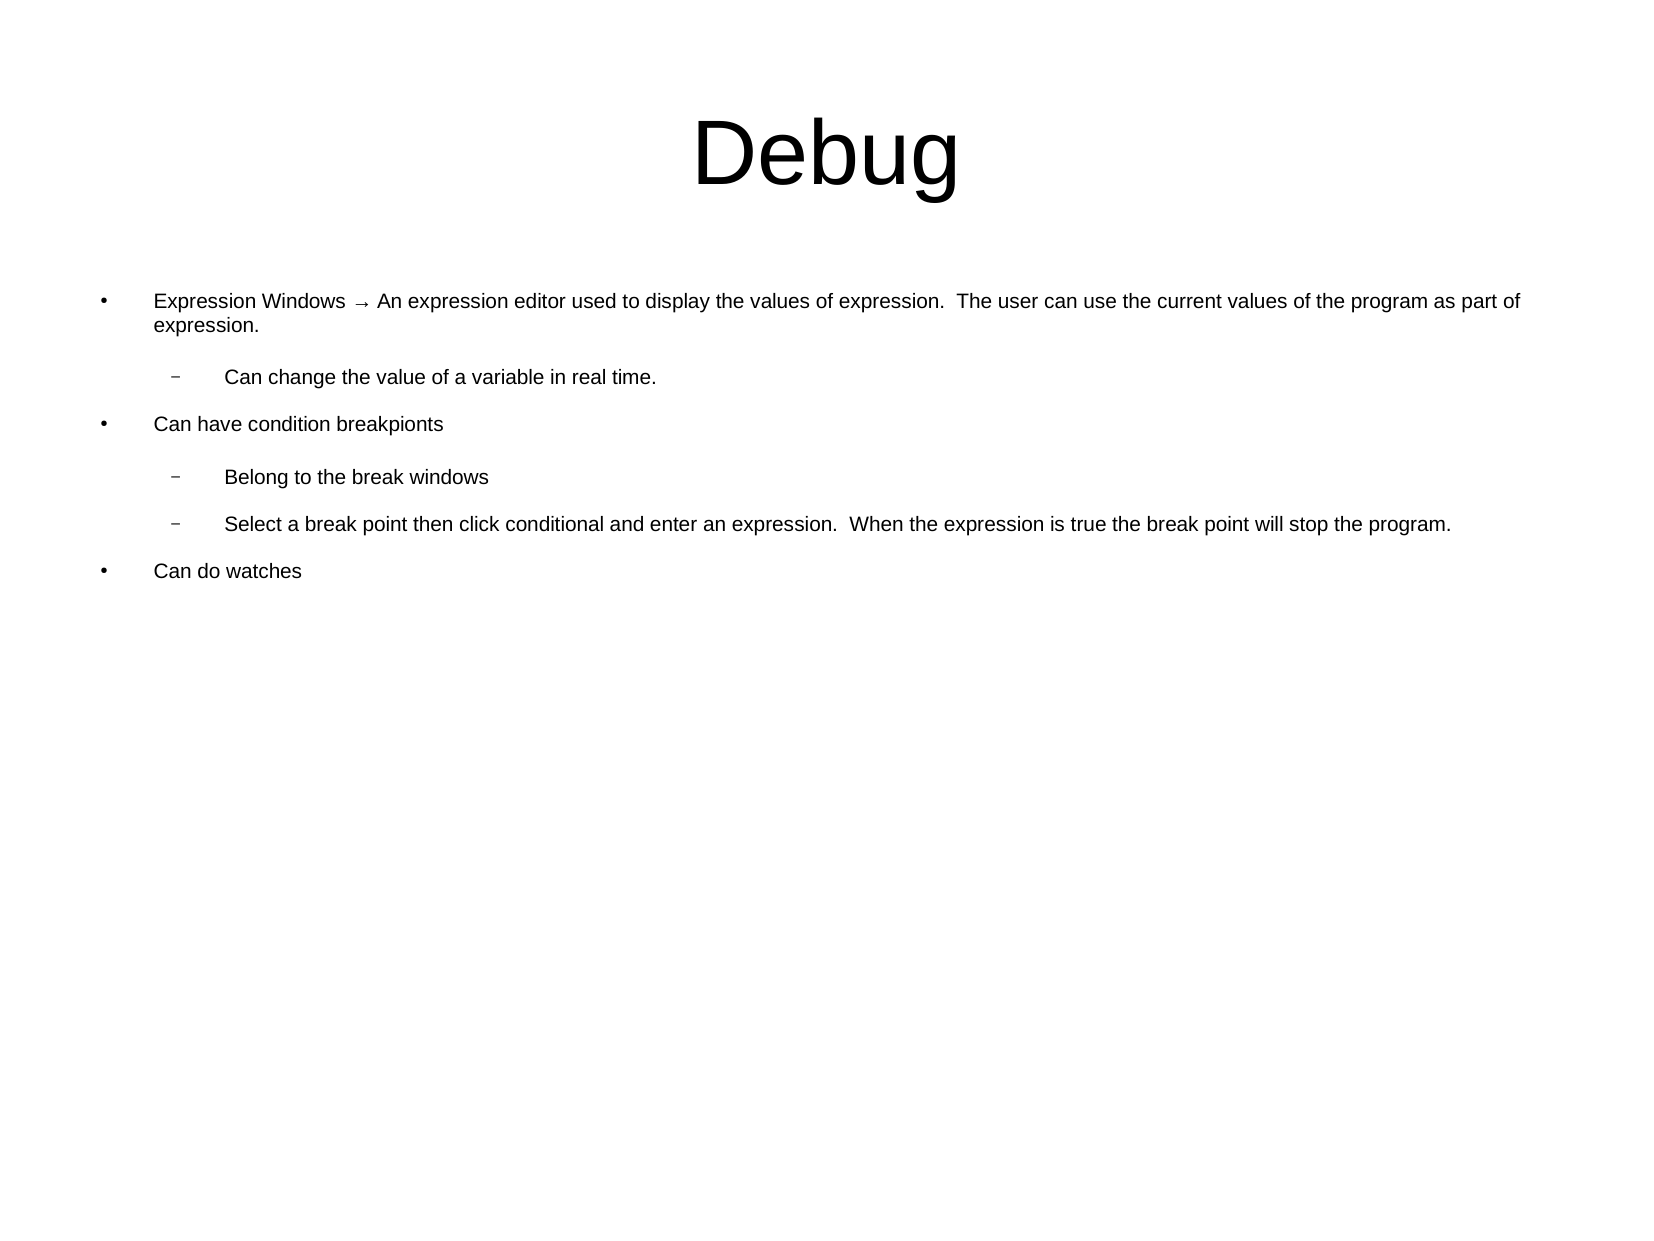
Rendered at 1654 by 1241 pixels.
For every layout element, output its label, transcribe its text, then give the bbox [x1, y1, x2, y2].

title Debug [82, 49, 1571, 257]
list Expression Windows → An expression editor used to display the values of expression. The user can use the current values of the program as part of expression. Can change the value of a variable in real time. Can have condition breakpionts Belong to the break windows Select a break point then click conditional and enter an expression. When the expression is true the break point will stop the program. Can do watches [82, 290, 1571, 1010]
